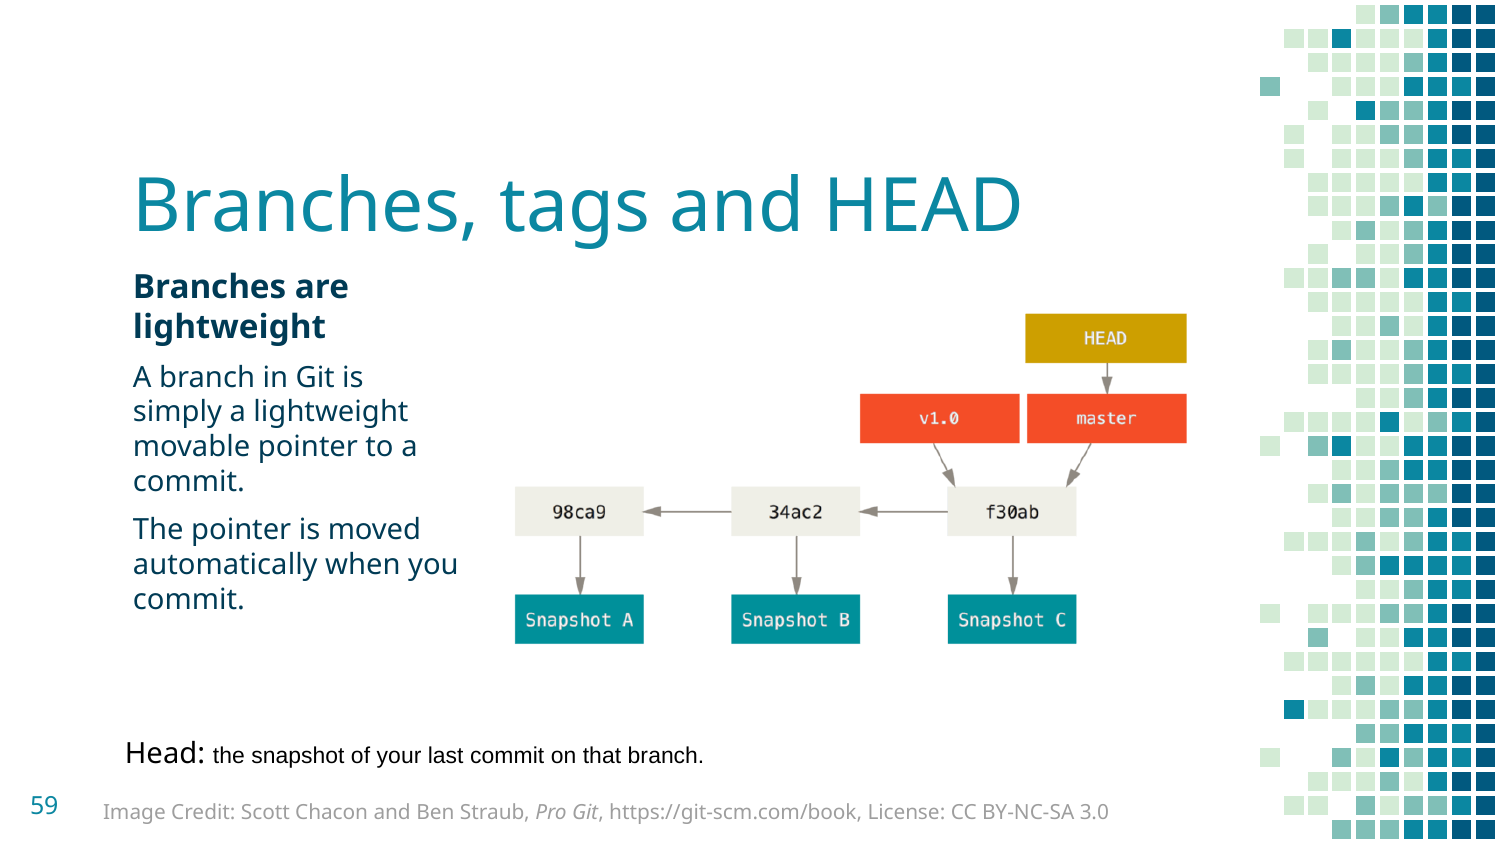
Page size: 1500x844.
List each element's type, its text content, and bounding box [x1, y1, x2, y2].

title Branches, tags and HEAD [117, 121, 1227, 262]
list Branches are lightweight A branch in Git is simply a lightweight movable pointer to a commit. The pointer is moved automatically when you commit. [117, 250, 476, 719]
text_box Head: the snapshot of your last commit on that branch. [109, 719, 1034, 785]
picture [500, 286, 1200, 663]
text_box Image Credit: Scott Chacon and Ben Straub, Pro Git, https://git-scm.com/book, License: CC BY-NC-SA 3.0 [88, 783, 1171, 839]
slide_number <number> [15, 774, 105, 839]
